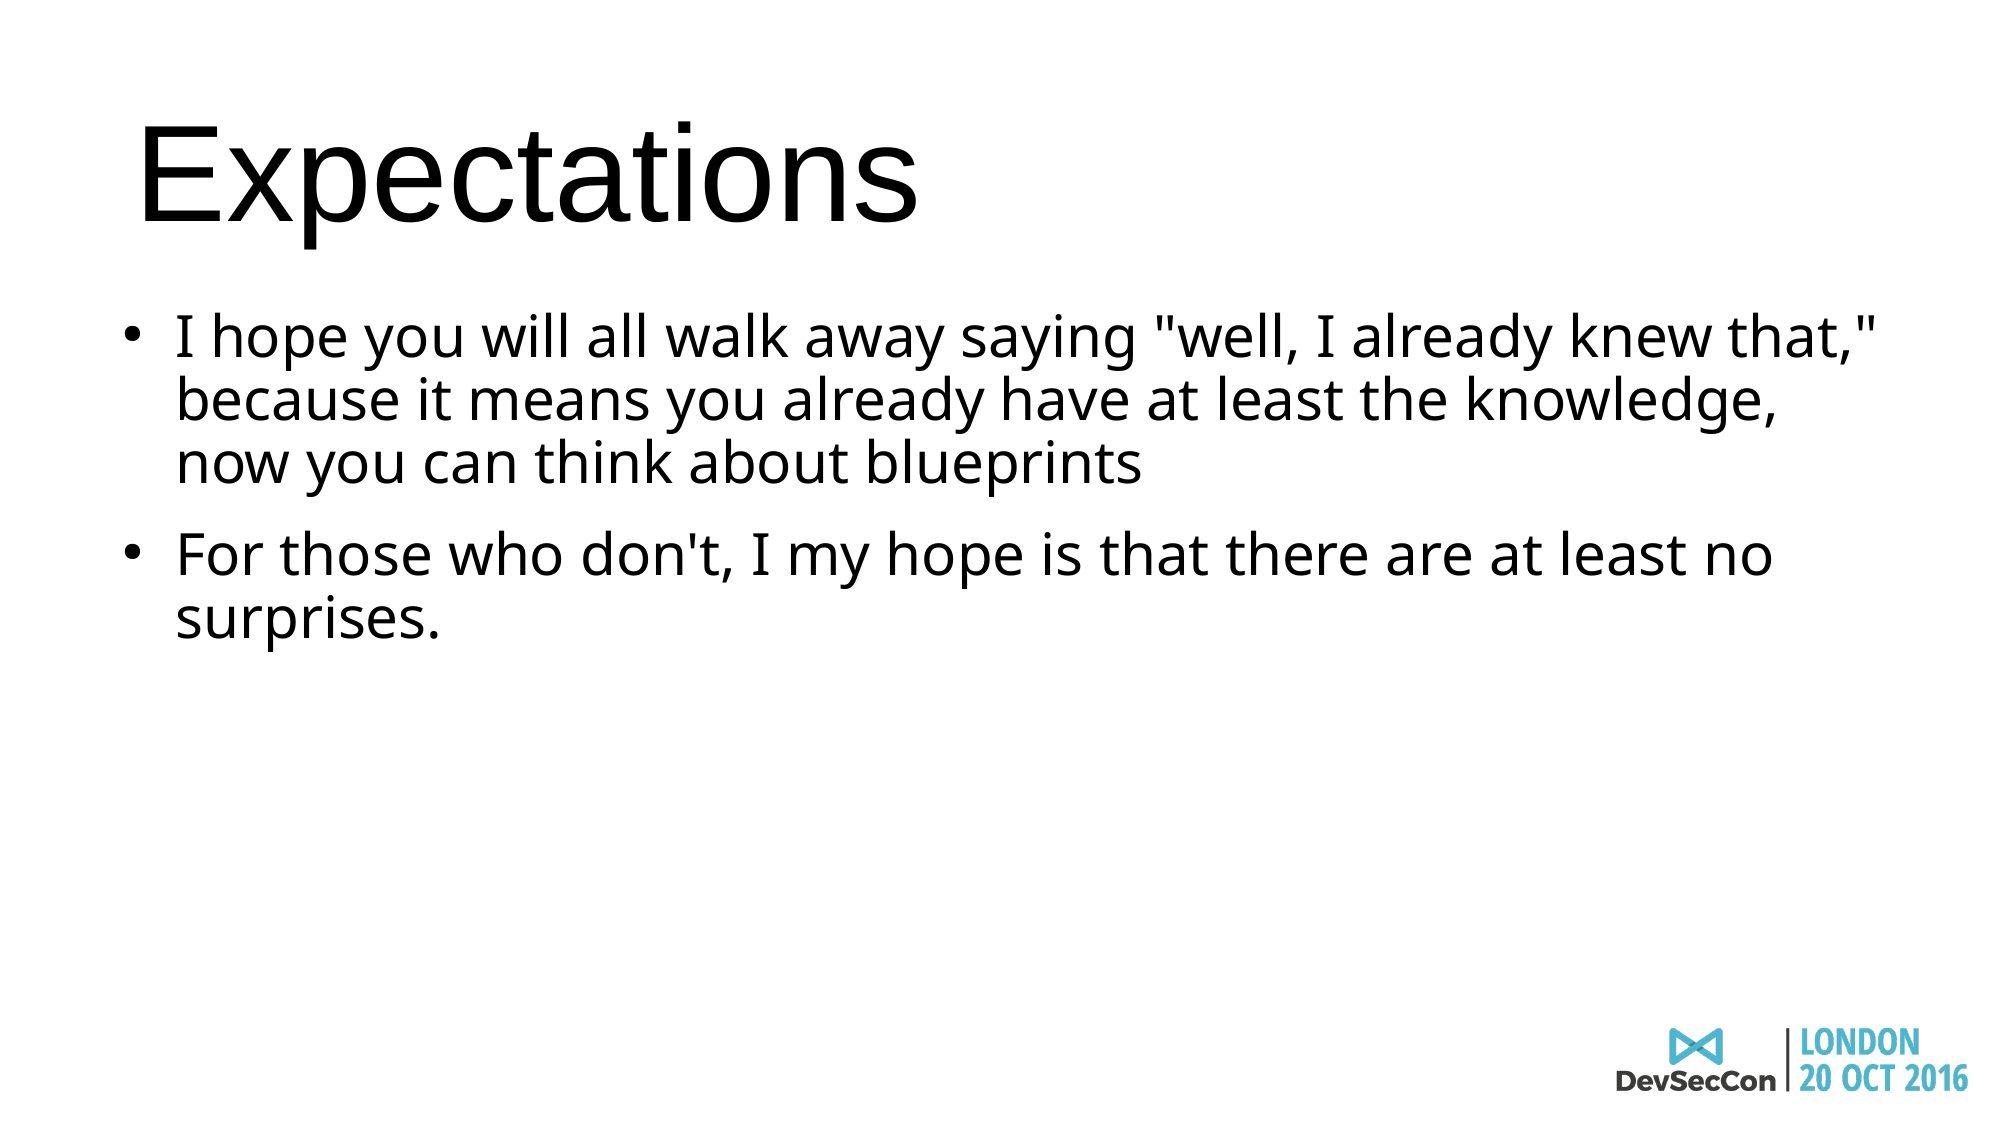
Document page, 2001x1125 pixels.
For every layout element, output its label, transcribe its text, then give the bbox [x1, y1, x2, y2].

text_box Expectations [120, 90, 938, 259]
title [89, 59, 1910, 278]
list I hope you will all walk away saying "well, I already knew that," because it means you already have at least the knowledge, now you can think about blueprints For those who don't, I my hope is that there are at least no surprises. [89, 299, 1910, 1014]
picture [1609, 1014, 1979, 1105]
